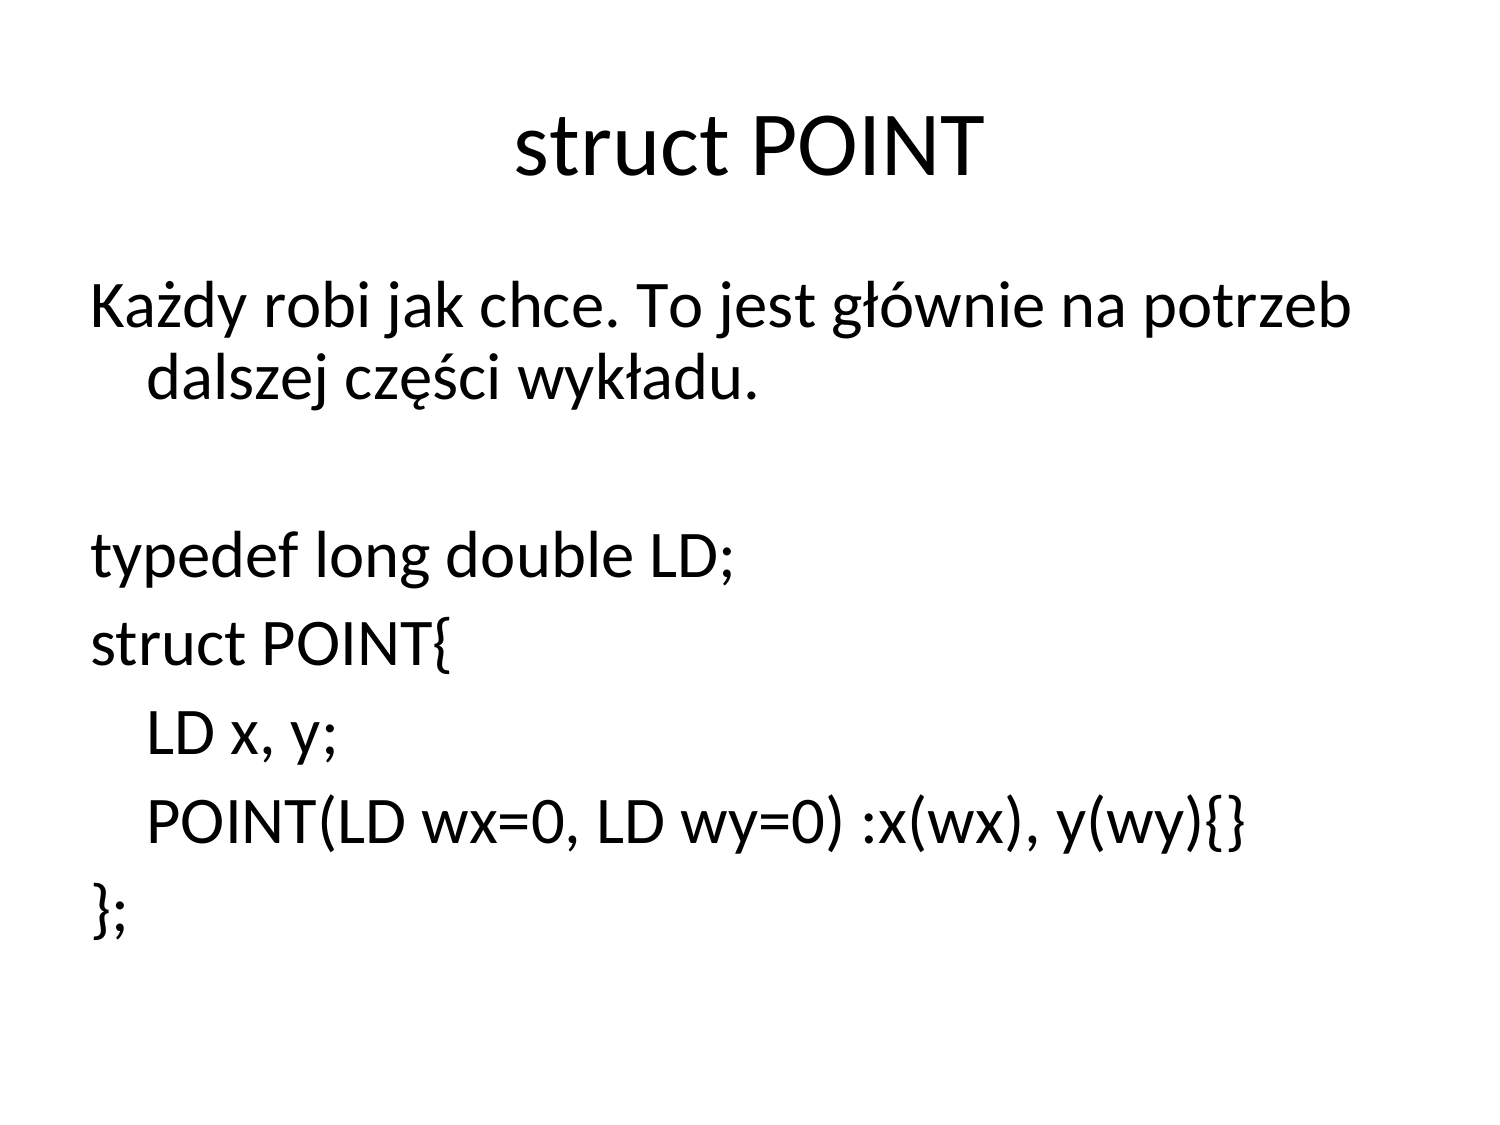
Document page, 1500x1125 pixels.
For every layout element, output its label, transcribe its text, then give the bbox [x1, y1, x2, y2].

list Każdy robi jak chce. To jest głównie na potrzeb dalszej części wykładu. typedef long double LD; struct POINT{ LD x, y; POINT(LD wx=0, LD wy=0) :x(wx), y(wy){} }; [75, 262, 1426, 1005]
title struct POINT [75, 45, 1426, 233]
